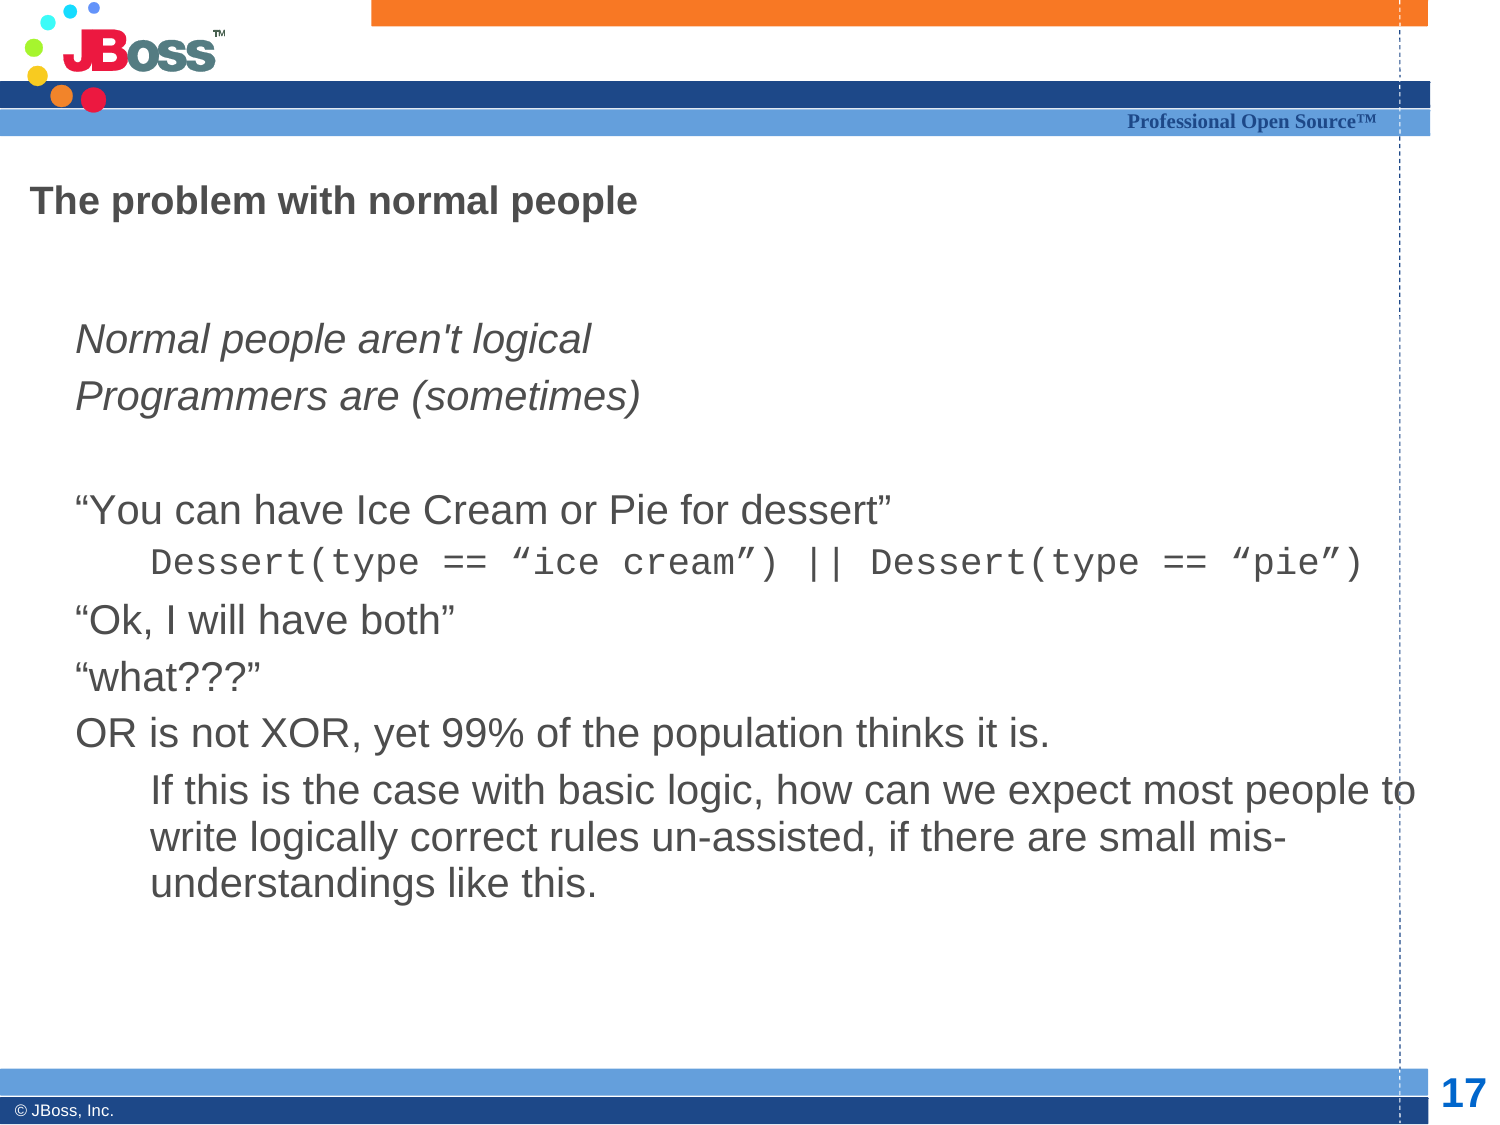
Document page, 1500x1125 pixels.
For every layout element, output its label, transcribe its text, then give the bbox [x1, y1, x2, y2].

title The problem with normal people [29, 118, 1317, 284]
subtitle Normal people aren't logical Programmers are (sometimes) “You can have Ice Cream or Pie for dessert” Dessert(type == “ice cream”) || Dessert(type == “pie”) “Ok, I will have both” “what???” OR is not XOR, yet 99% of the population thinks it is. If this is the case with basic logic, how can we expect most people to write logically correct rules un-assisted, if there are small mis-understandings like this. [75, 263, 1425, 1006]
